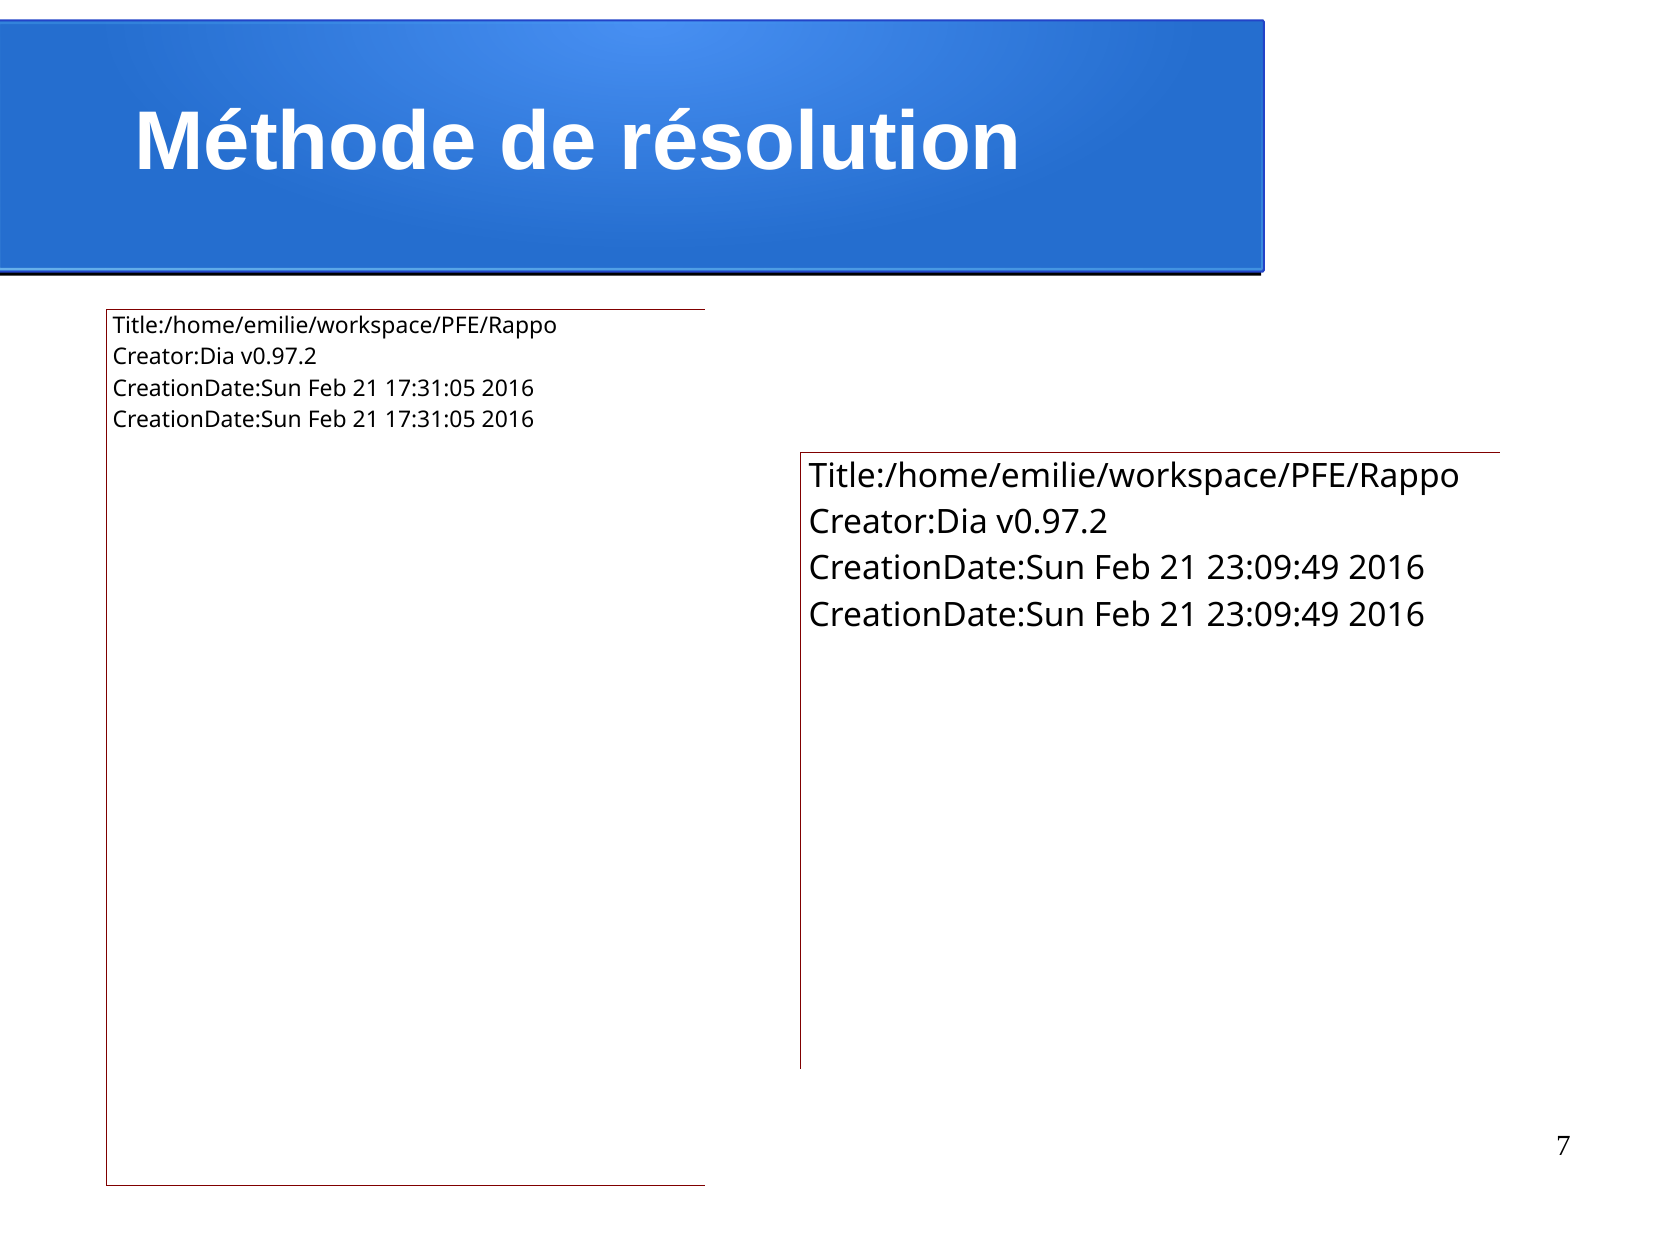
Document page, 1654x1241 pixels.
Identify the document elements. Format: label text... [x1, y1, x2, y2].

picture [797, 450, 1501, 1069]
text_box Méthode de résolution [120, 86, 1201, 196]
picture [105, 307, 706, 1186]
